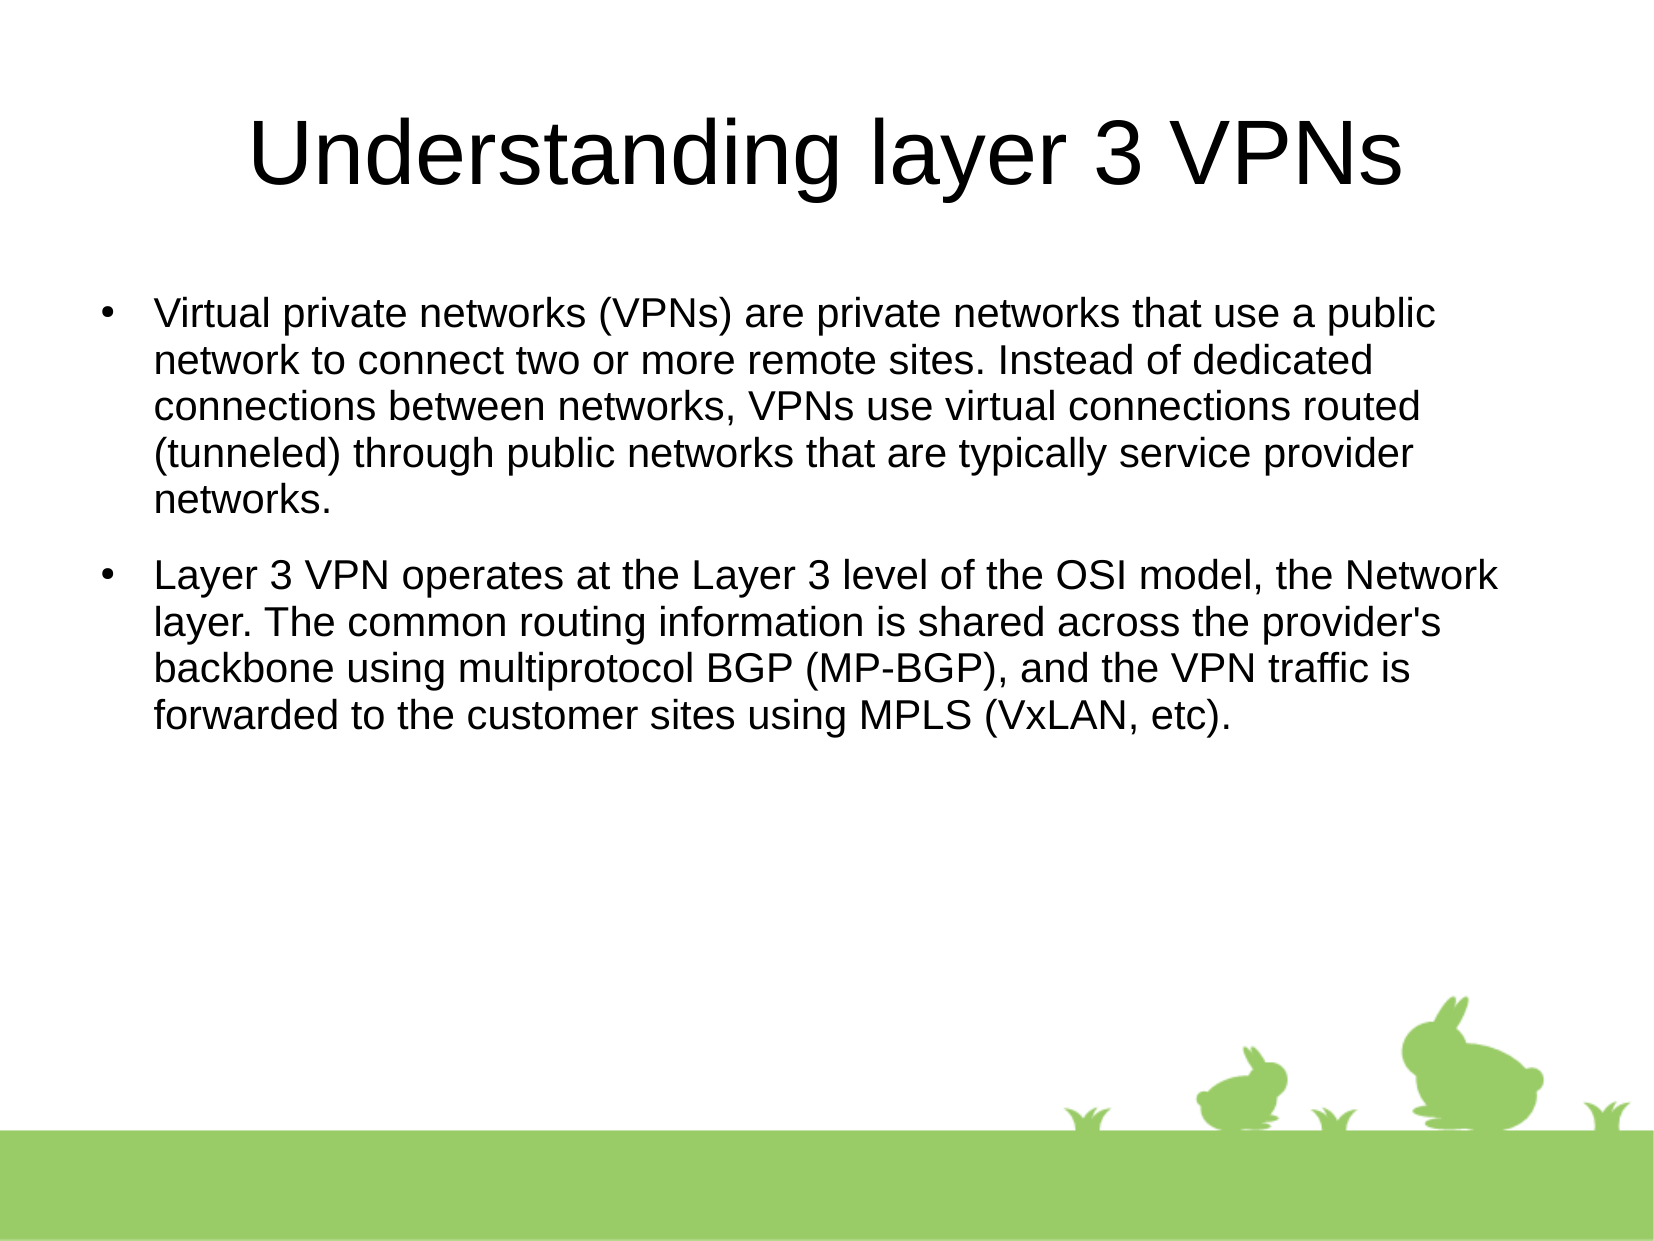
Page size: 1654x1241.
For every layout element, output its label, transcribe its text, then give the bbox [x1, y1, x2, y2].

list Virtual private networks (VPNs) are private networks that use a public network to connect two or more remote sites. Instead of dedicated connections between networks, VPNs use virtual connections routed (tunneled) through public networks that are typically service provider networks. Layer 3 VPN operates at the Layer 3 level of the OSI model, the Network layer. The common routing information is shared across the provider's backbone using multiprotocol BGP (MP-BGP), and the VPN traffic is forwarded to the customer sites using MPLS (VxLAN, etc). [82, 290, 1571, 1010]
title Understanding layer 3 VPNs [82, 49, 1571, 257]
picture [0, 0, 1654, 1241]
